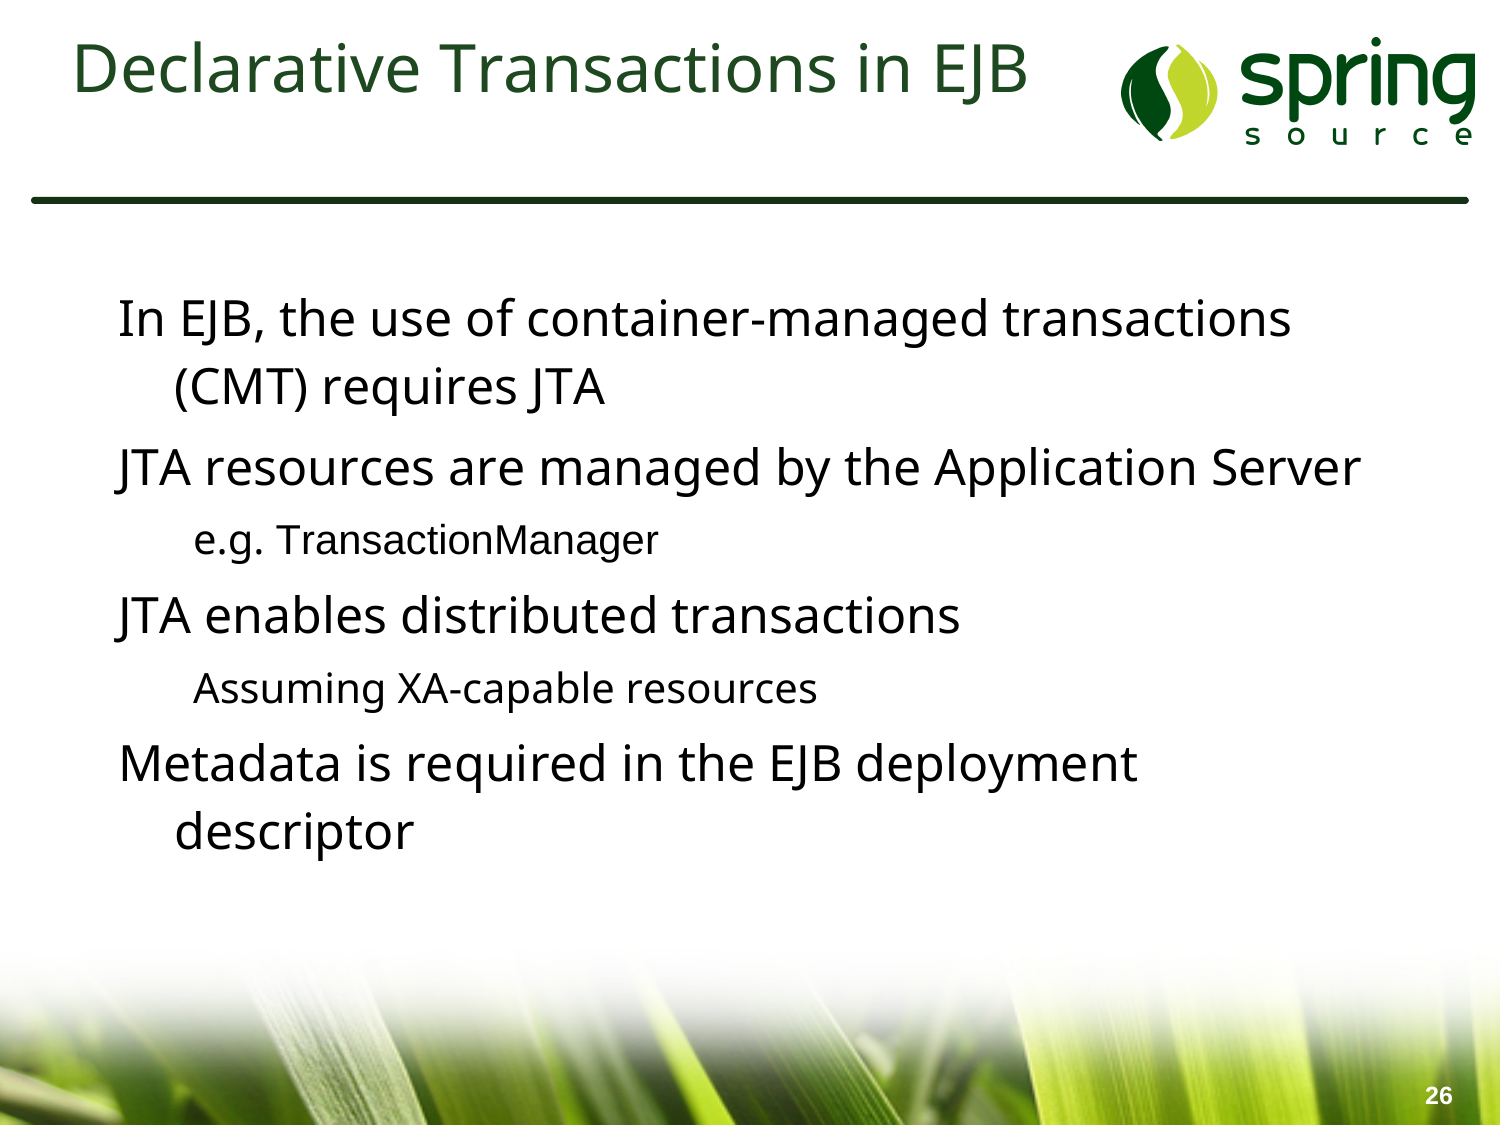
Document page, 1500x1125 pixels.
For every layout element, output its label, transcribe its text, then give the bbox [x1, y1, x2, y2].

picture [0, 944, 1500, 1125]
title Declarative Transactions in EJB [56, 13, 1089, 191]
picture [1121, 37, 1475, 145]
list In EJB, the use of container-managed transactions (CMT) requires JTA JTA resources are managed by the Application Server e.g. TransactionManager JTA enables distributed transactions Assuming XA-capable resources Metadata is required in the EJB deployment descriptor [103, 275, 1394, 950]
